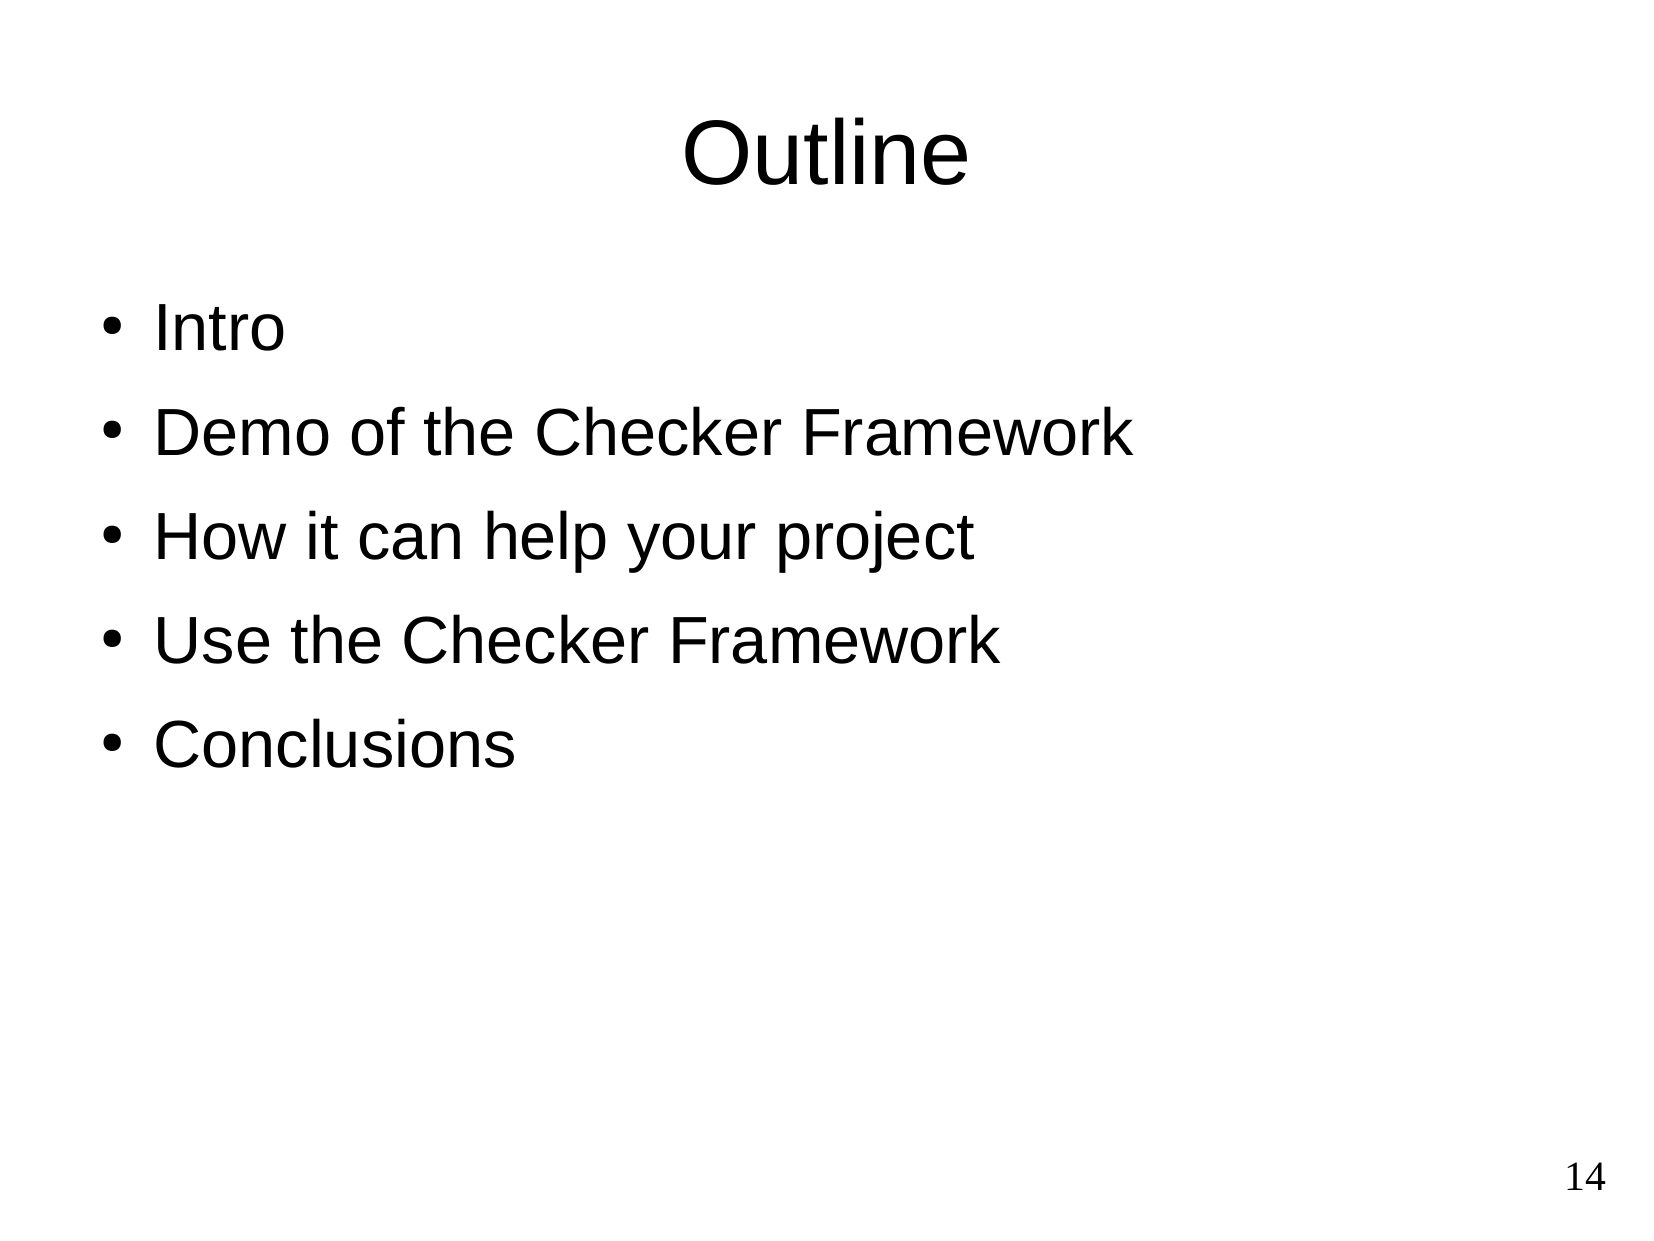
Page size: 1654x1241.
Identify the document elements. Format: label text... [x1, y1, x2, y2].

list Intro Demo of the Checker Framework How it can help your project Use the Checker Framework Conclusions [82, 290, 1571, 1094]
title Outline [82, 56, 1571, 250]
